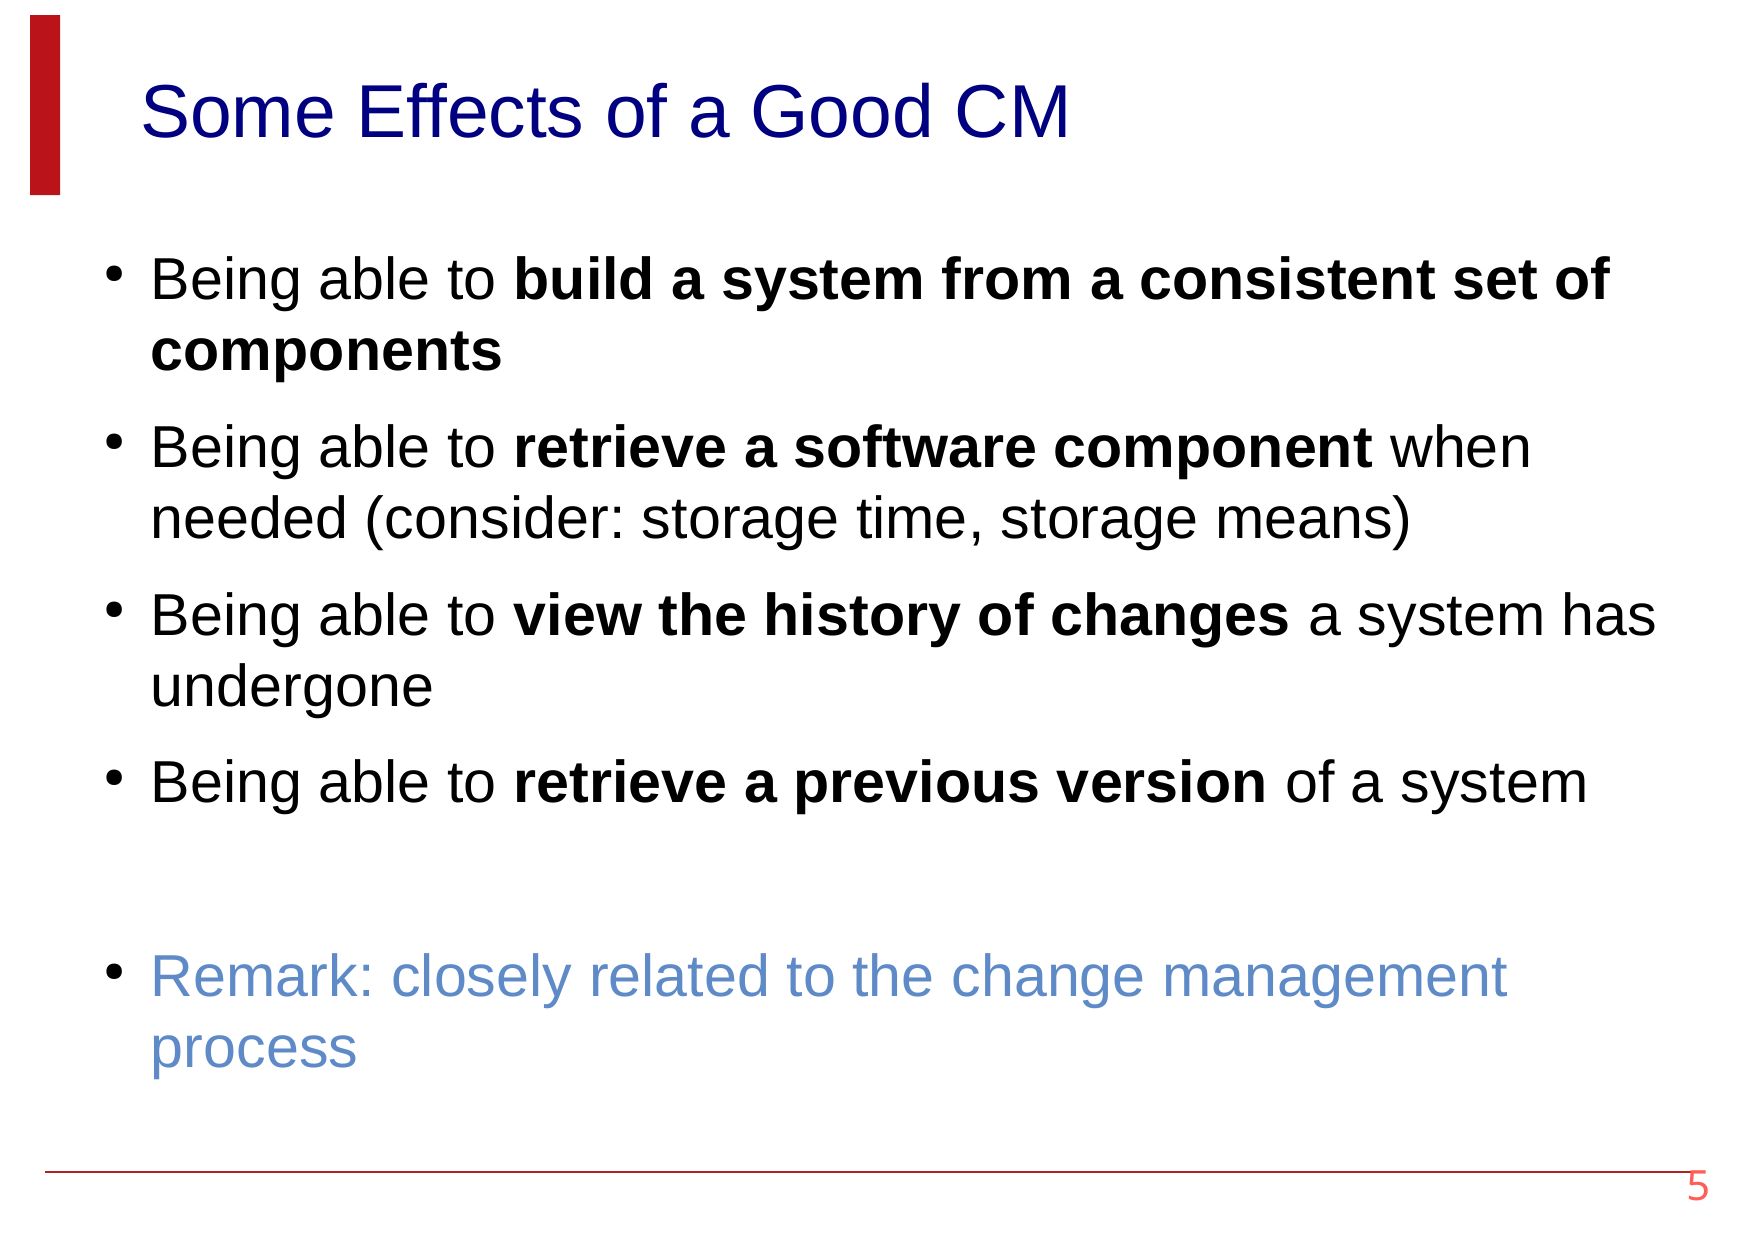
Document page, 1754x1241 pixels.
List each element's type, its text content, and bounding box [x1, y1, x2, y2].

text_box <number> [1660, 1159, 1737, 1231]
title Some Effects of a Good CM [90, 19, 1726, 196]
list Being able to build a system from a consistent set of components Being able to retrieve a software component when needed (consider: storage time, storage means) Being able to view the history of changes a system has undergone Being able to retrieve a previous version of a system Remark: closely related to the change management process [87, 240, 1696, 1081]
